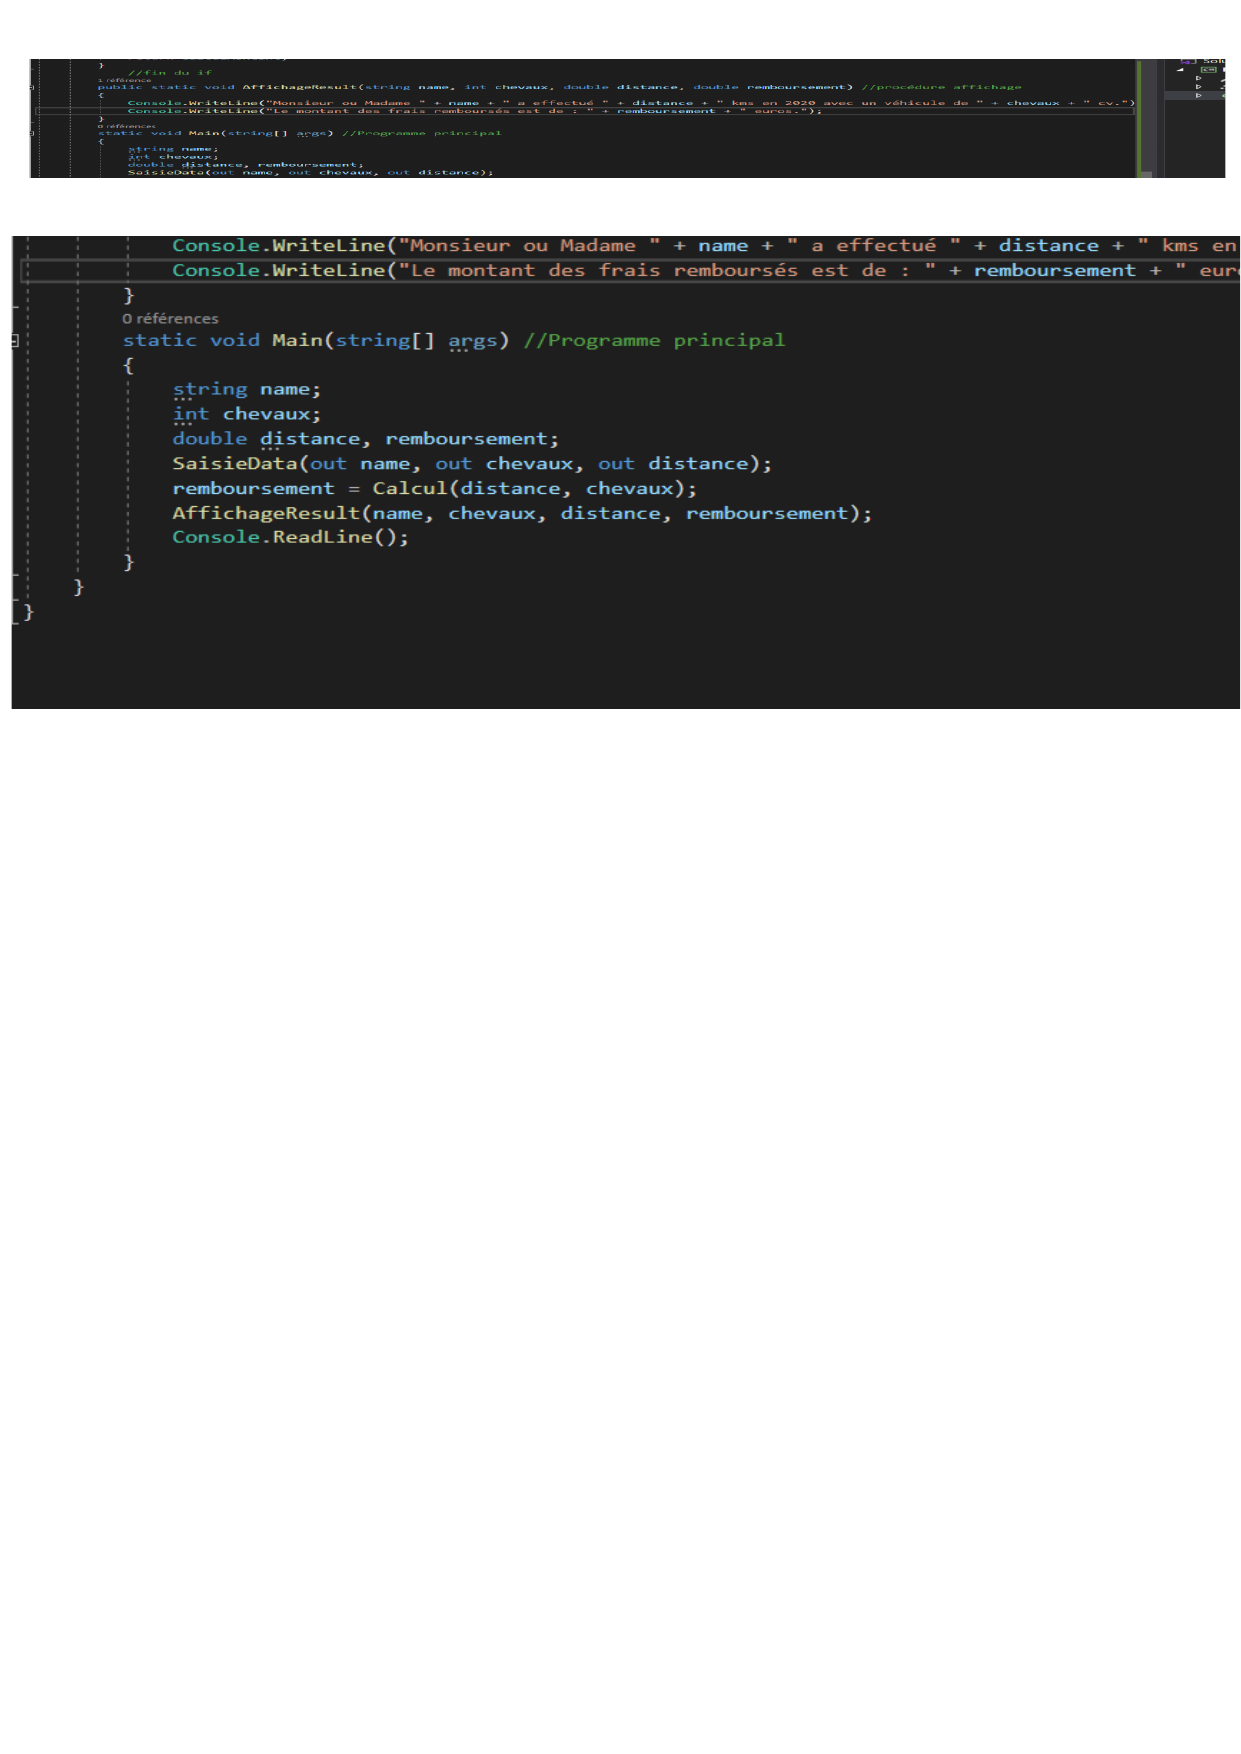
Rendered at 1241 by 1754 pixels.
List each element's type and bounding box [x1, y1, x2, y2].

picture [29, 59, 1226, 178]
picture [11, 236, 1241, 709]
